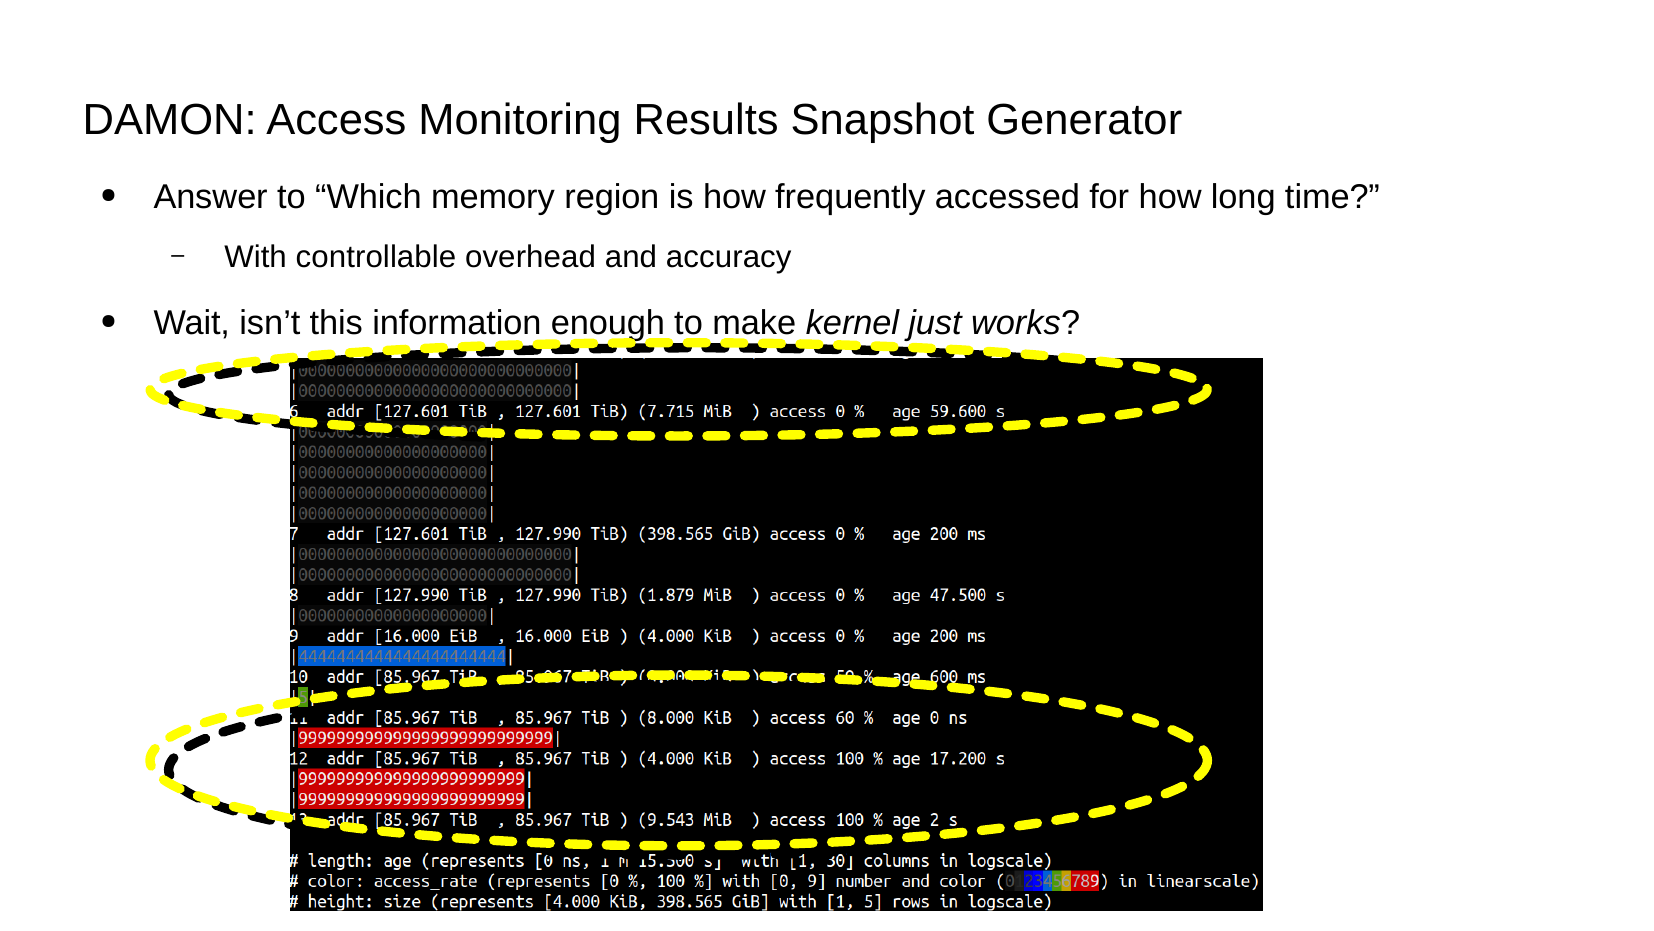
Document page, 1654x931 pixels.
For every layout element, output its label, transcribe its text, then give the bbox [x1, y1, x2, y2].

list Answer to “Which memory region is how frequently accessed for how long time?” With controllable overhead and accuracy Wait, isn’t this information enough to make kernel just works? [463, 348, 930, 358]
list Answer to “Which memory region is how frequently accessed for how long time?” With controllable overhead and accuracy Wait, isn’t this information enough to make kernel just works? [82, 177, 1571, 833]
picture [290, 358, 1263, 911]
title DAMON: Access Monitoring Results Snapshot Generator [82, 81, 1571, 157]
picture [290, 358, 1202, 436]
